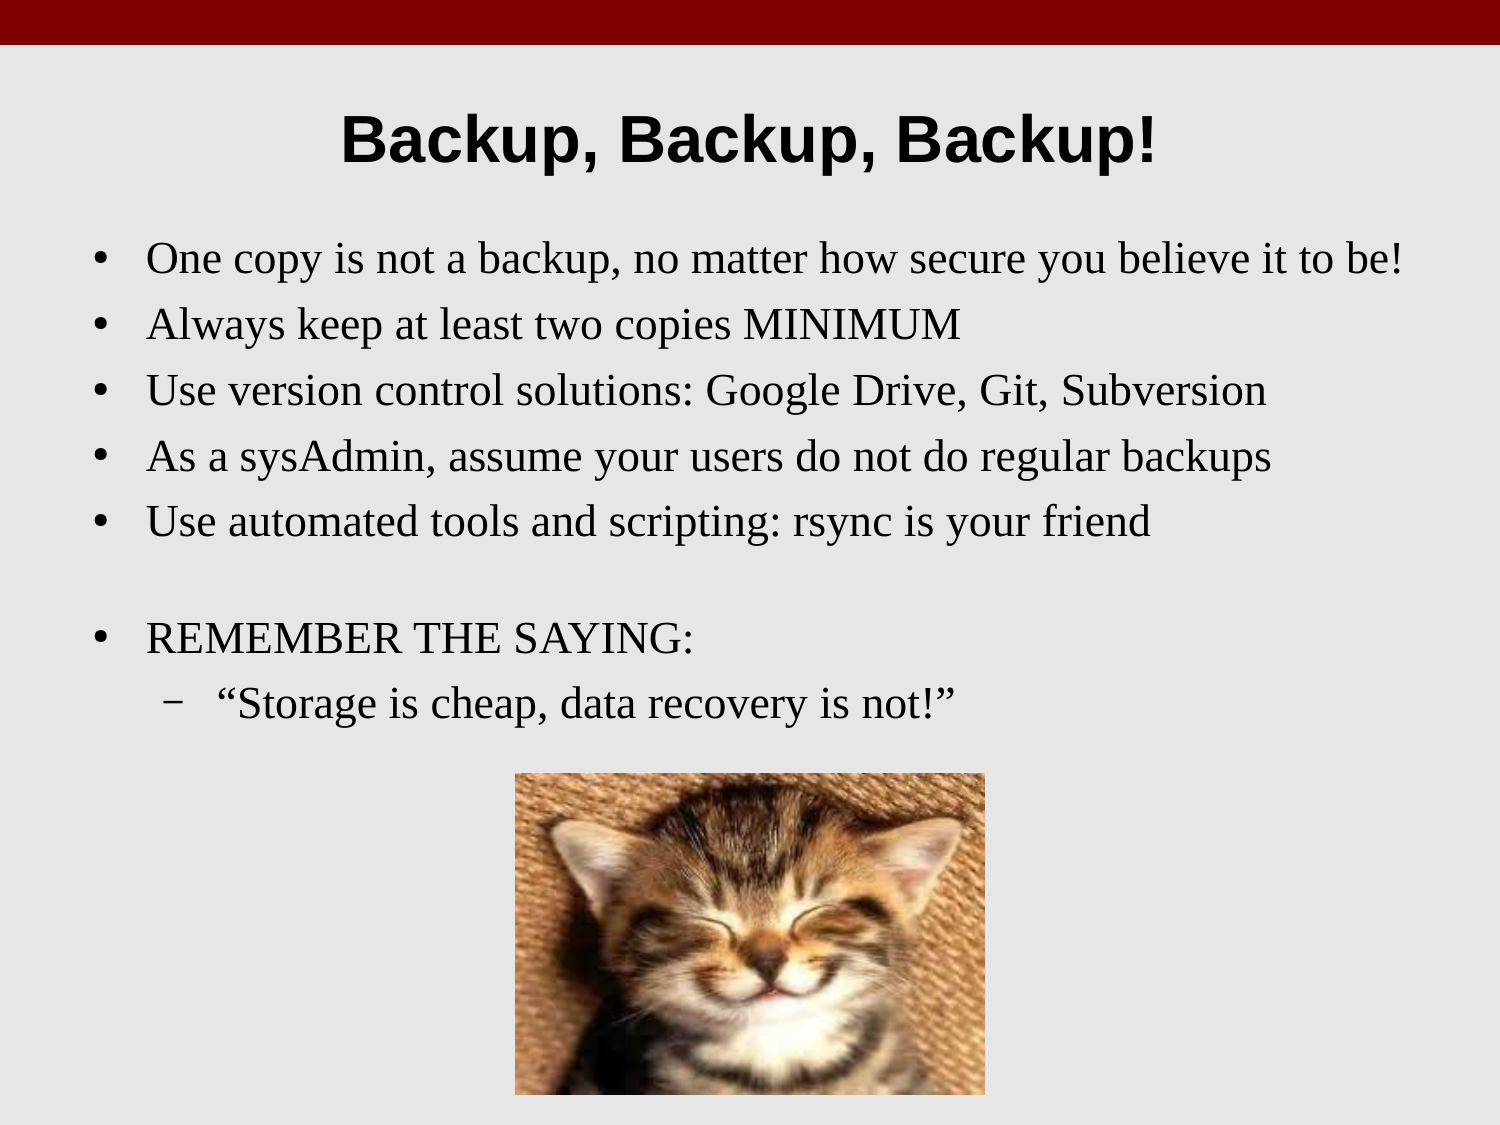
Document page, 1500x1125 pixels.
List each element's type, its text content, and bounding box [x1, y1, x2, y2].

title Backup, Backup, Backup! [75, 45, 1425, 233]
list One copy is not a backup, no matter how secure you believe it to be! Always keep at least two copies MINIMUM Use version control solutions: Google Drive, Git, Subversion As a sysAdmin, assume your users do not do regular backups Use automated tools and scripting: rsync is your friend REMEMBER THE SAYING: “Storage is cheap, data recovery is not!” [75, 233, 1425, 1096]
picture [515, 773, 985, 1096]
